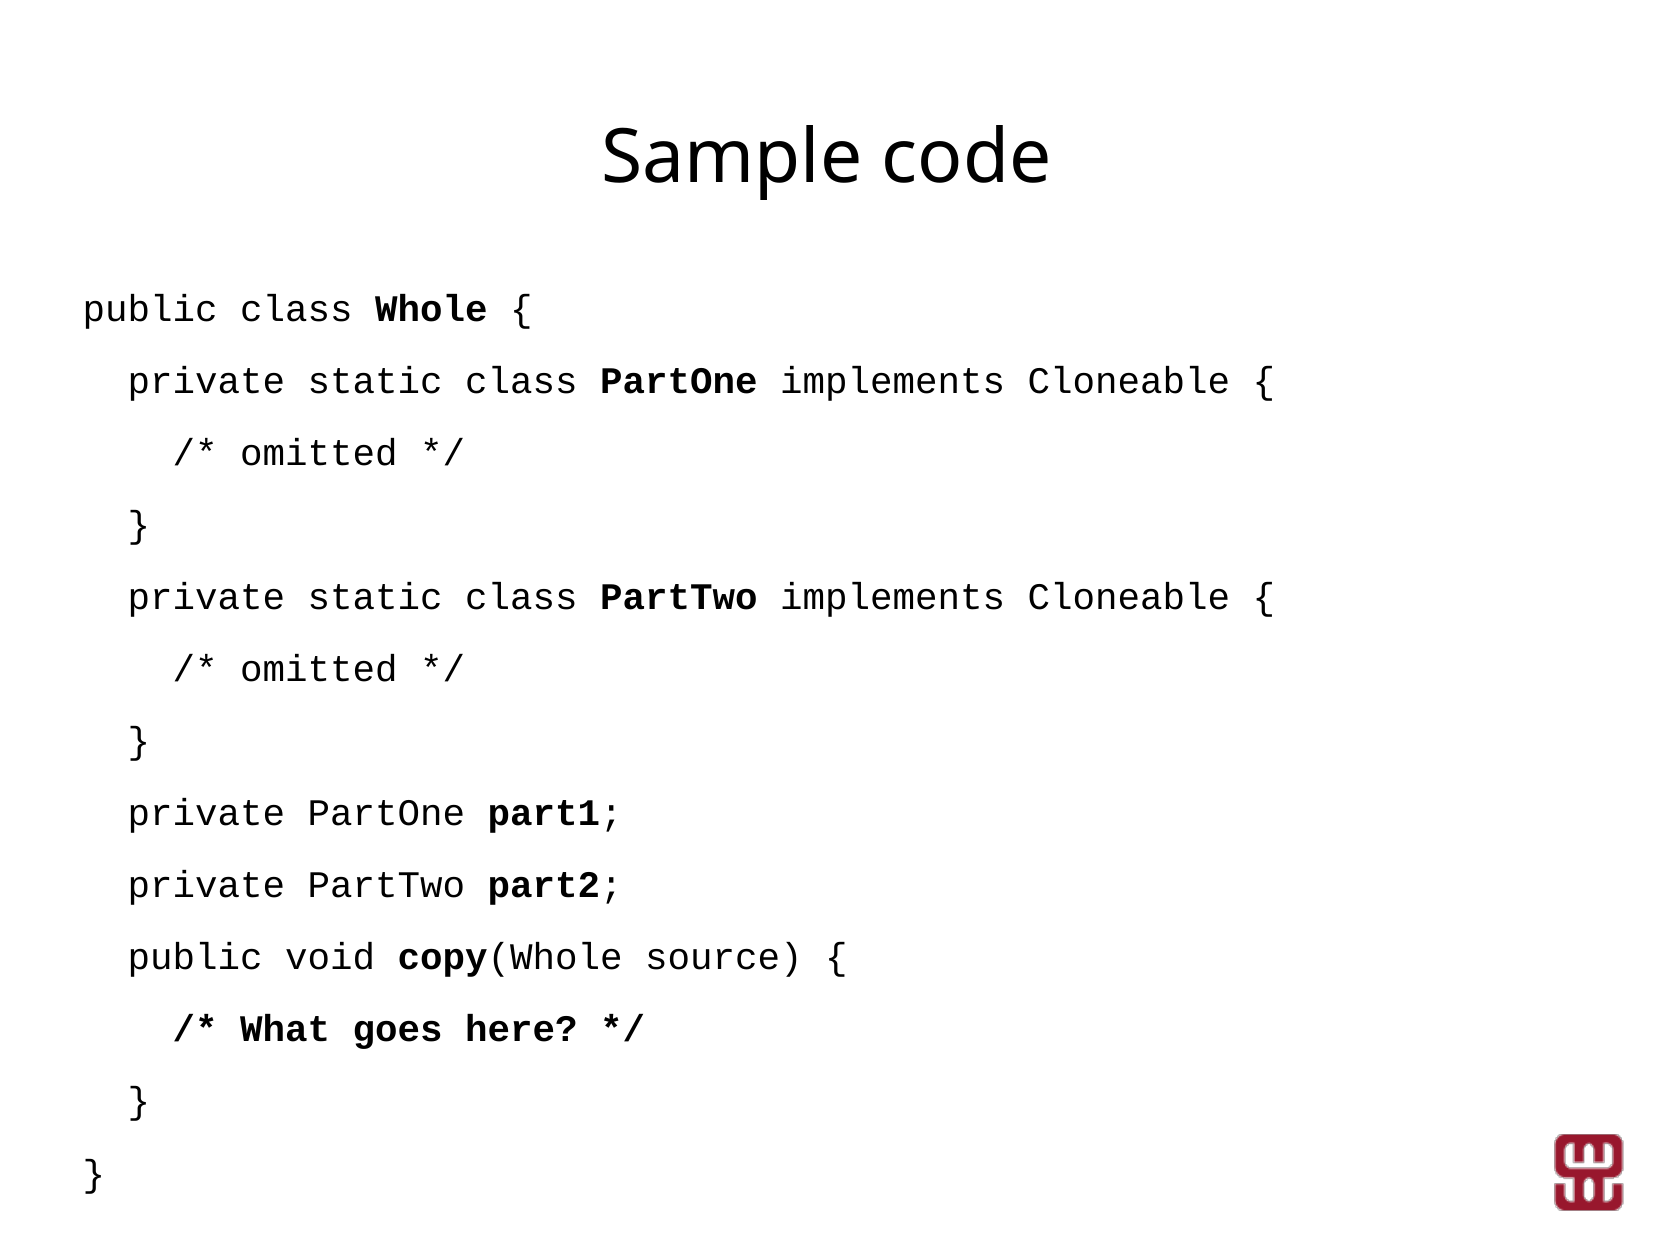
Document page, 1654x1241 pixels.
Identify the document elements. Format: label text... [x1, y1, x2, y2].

title Sample code [82, 56, 1571, 250]
picture [1553, 1133, 1625, 1214]
list public class Whole { private static class PartOne implements Cloneable { /* omitted */ } private static class PartTwo implements Cloneable { /* omitted */ } private PartOne part1; private PartTwo part2; public void copy(Whole source) { /* What goes here? */ } } [82, 290, 1571, 1182]
